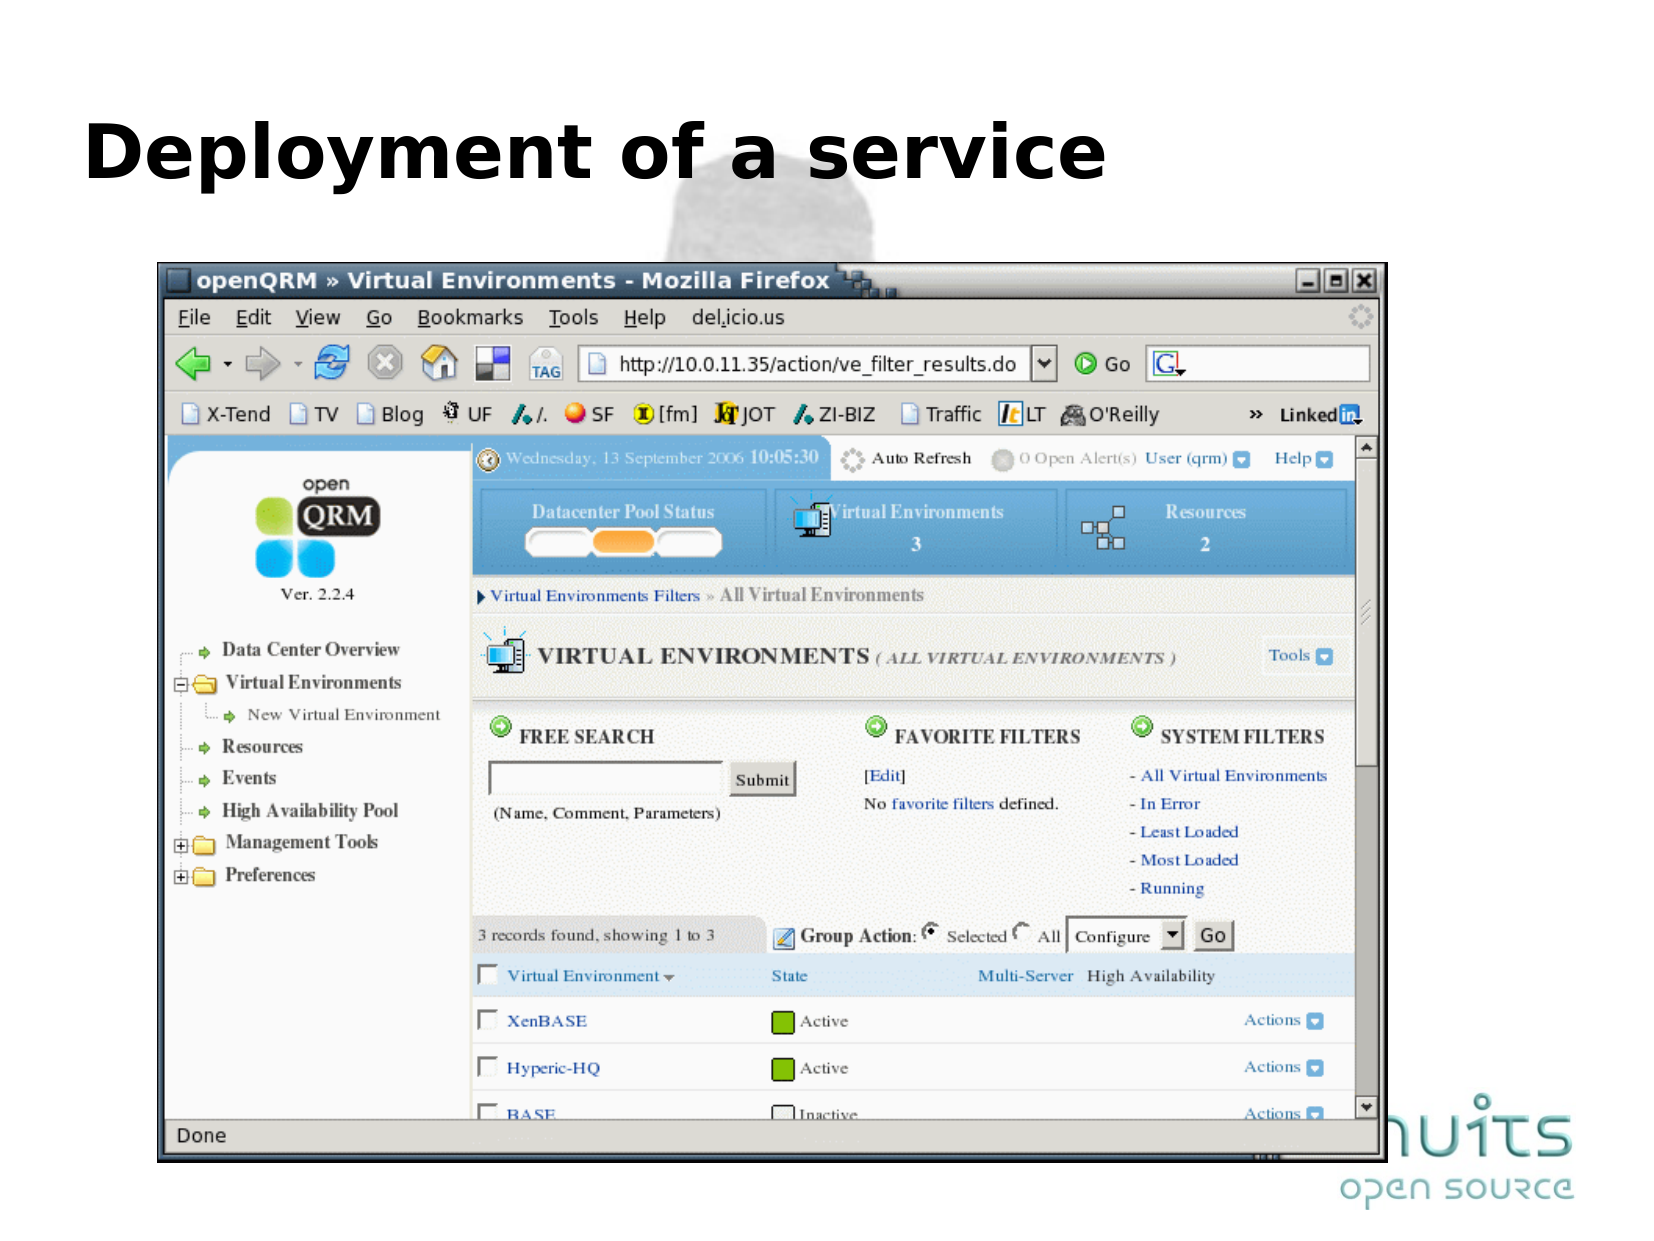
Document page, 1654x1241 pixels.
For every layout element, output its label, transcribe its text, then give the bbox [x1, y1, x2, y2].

picture [157, 257, 1576, 1210]
title Deployment of a service [82, 49, 1571, 257]
